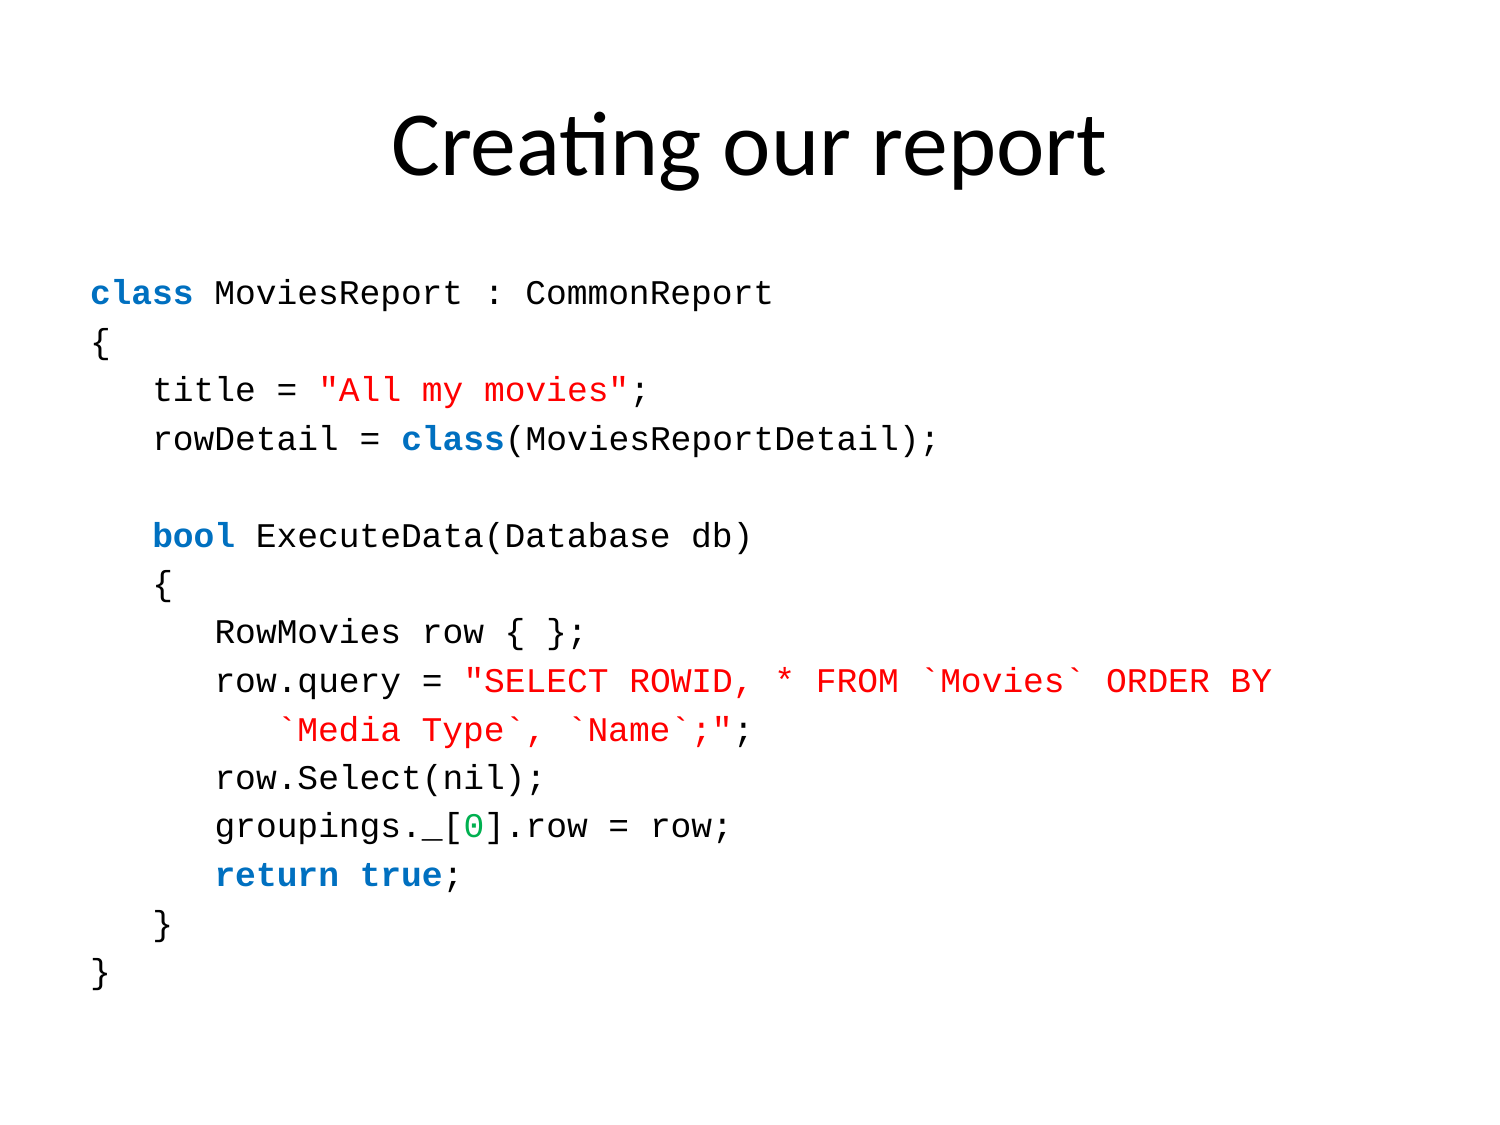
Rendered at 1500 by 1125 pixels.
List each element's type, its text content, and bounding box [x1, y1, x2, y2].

list class MoviesReport : CommonReport { title = "All my movies"; rowDetail = class(MoviesReportDetail); bool ExecuteData(Database db) { RowMovies row { }; row.query = "SELECT ROWID, * FROM `Movies` ORDER BY `Media Type`, `Name`;"; row.Select(nil); groupings._[0].row = row; return true; } } [75, 262, 1425, 1005]
title Creating our report [75, 45, 1425, 233]
